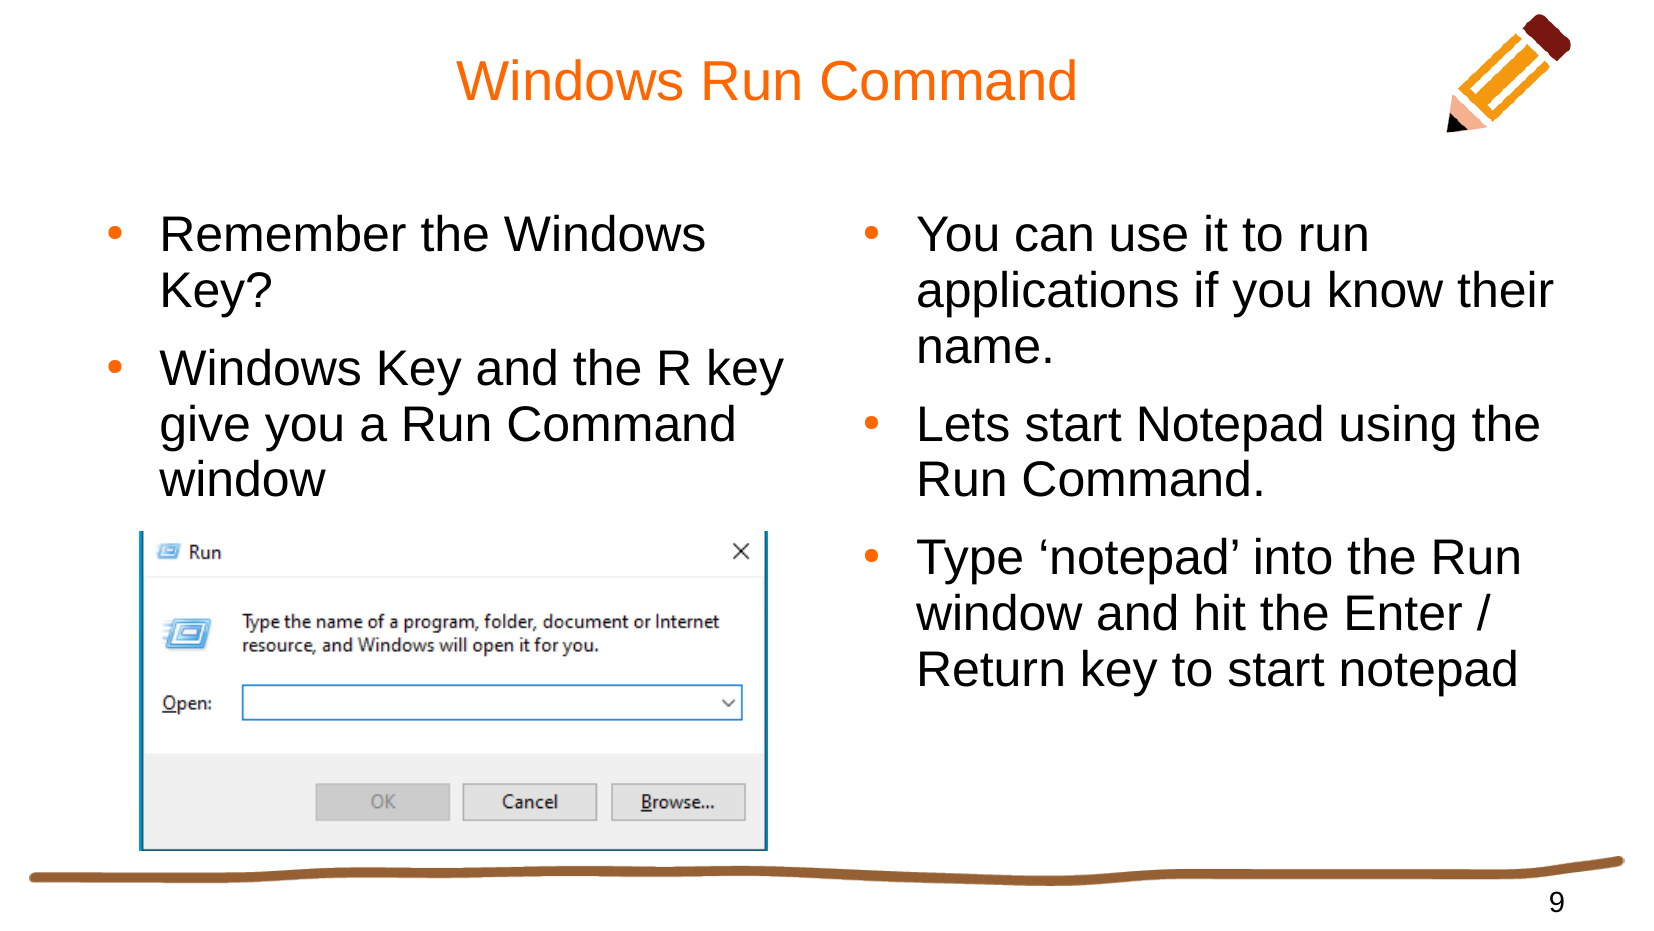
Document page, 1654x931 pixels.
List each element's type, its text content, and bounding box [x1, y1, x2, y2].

list You can use it to run applications if you know their name. Lets start Notepad using the Run Command. Type ‘notepad’ into the Run window and hit the Enter / Return key to start notepad [845, 206, 1566, 857]
picture [1446, 14, 1571, 133]
picture [29, 856, 1625, 886]
picture [143, 531, 765, 851]
title Windows Run Command [88, 29, 1447, 133]
list Remember the Windows Key? Windows Key and the R key give you a Run Command window [88, 206, 809, 857]
